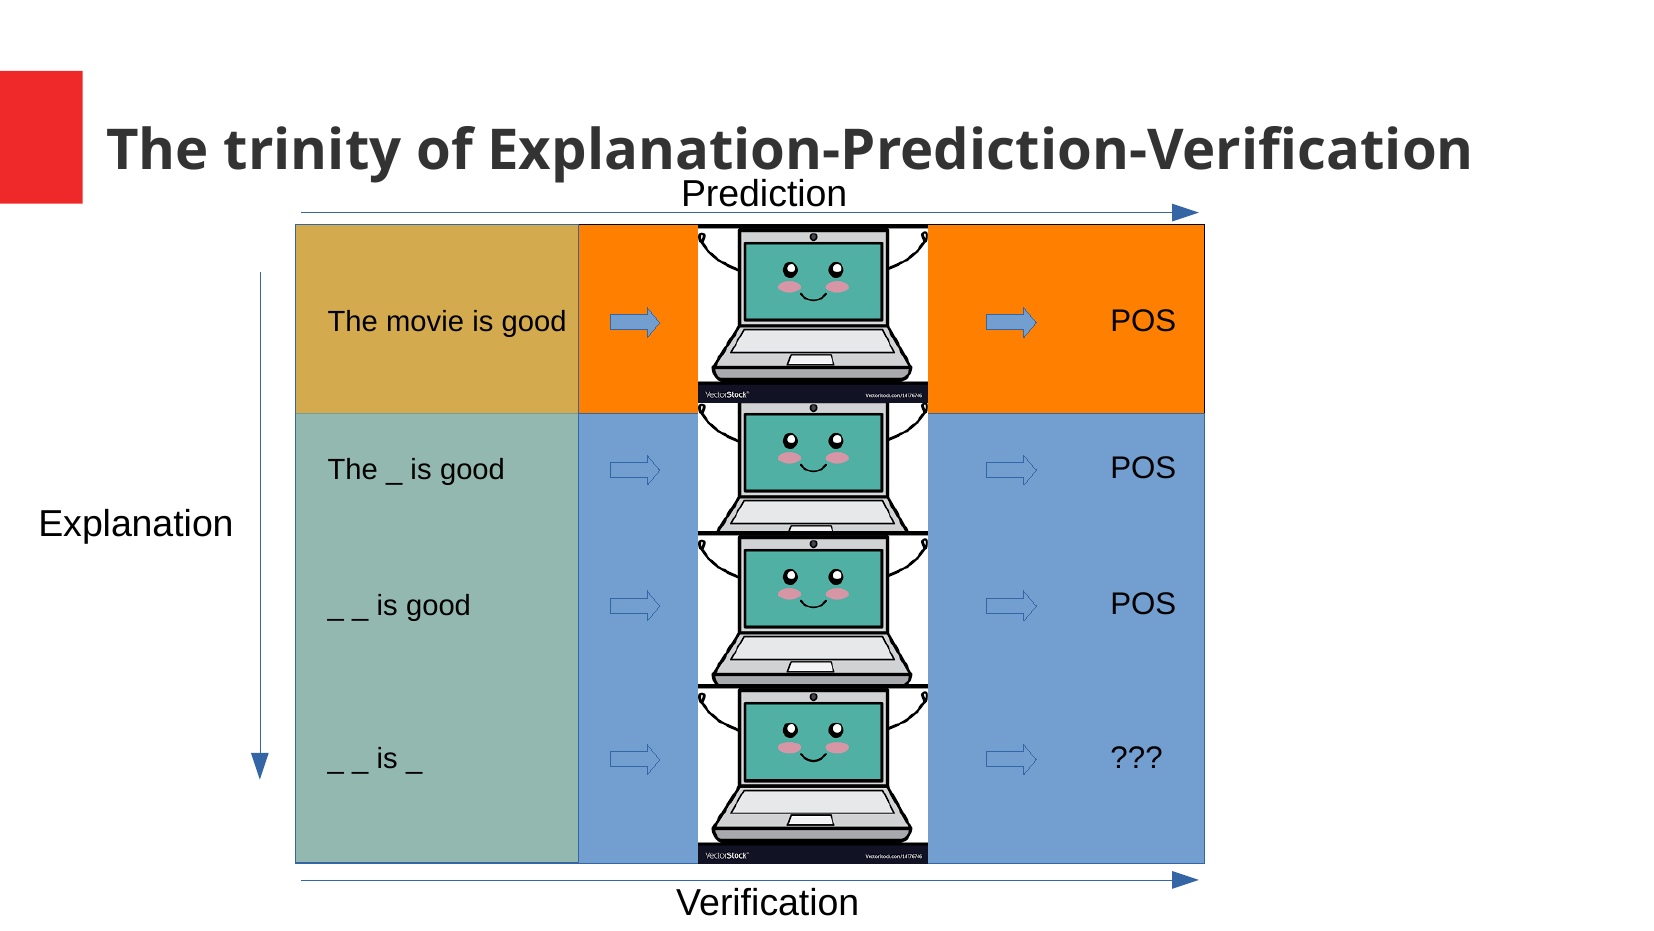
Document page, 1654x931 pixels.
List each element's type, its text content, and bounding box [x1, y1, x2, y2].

text_box Explanation [23, 495, 249, 552]
text_box POS [1095, 579, 1223, 629]
text_box [928, 237, 1205, 864]
text_box The movie is good [312, 297, 595, 346]
text_box ??? [1095, 732, 1223, 783]
text_box _ _ is good [312, 581, 595, 629]
text_box Prediction [666, 213, 863, 223]
picture [698, 224, 928, 864]
text_box The _ is good [312, 445, 595, 493]
text_box Verification [661, 874, 875, 880]
text_box POS [1095, 295, 1223, 346]
text_box Verification [661, 881, 875, 931]
text_box _ _ is _ [312, 734, 595, 783]
text_box [295, 237, 698, 864]
text_box POS [1095, 443, 1223, 493]
text_box Prediction [666, 165, 863, 212]
title The trinity of Explanation-Prediction-Verification [106, 59, 1512, 237]
